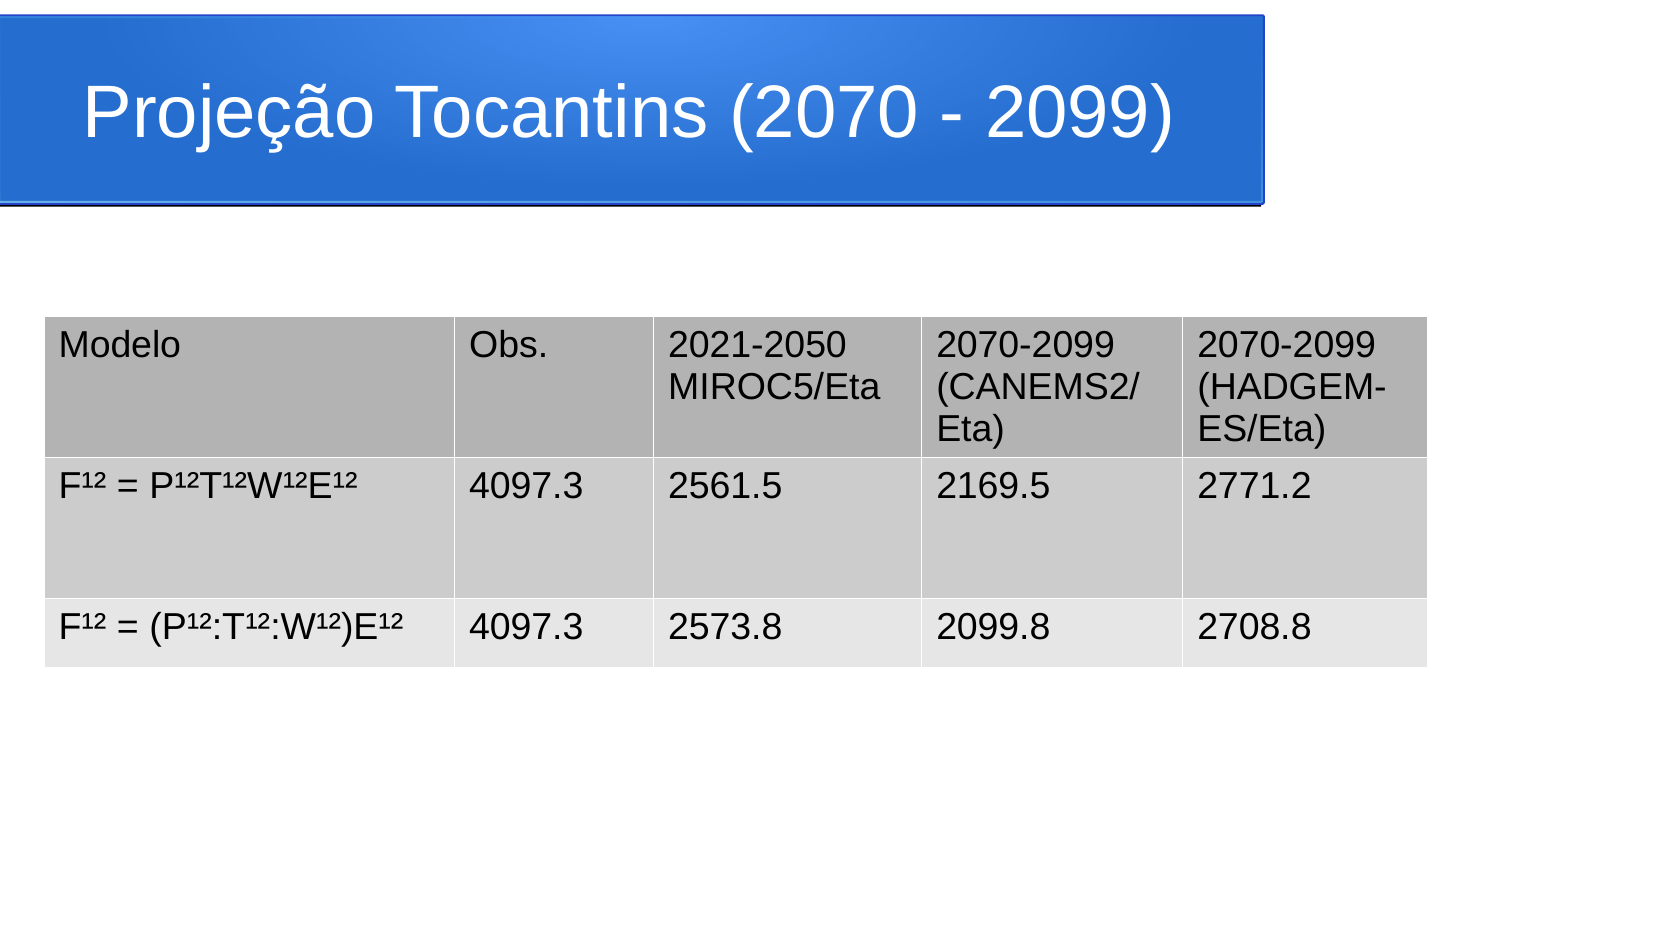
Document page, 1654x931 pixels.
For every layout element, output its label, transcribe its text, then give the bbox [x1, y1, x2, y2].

table_cell 2708.8 [1183, 599, 1427, 667]
table_header Modelo [45, 317, 454, 457]
table_cell 2561.5 [654, 458, 921, 598]
table_cell 2099.8 [922, 599, 1182, 667]
table_header 2070-2099 (HADGEM-ES/Eta) [1183, 317, 1427, 457]
table_header Obs. [455, 317, 653, 457]
title Projeção Tocantins (2070 - 2099) [82, 35, 1235, 189]
table_cell 4097.3 [455, 599, 653, 667]
table_cell 2169.5 [922, 458, 1182, 598]
table_cell 4097.3 [455, 458, 653, 598]
table_header 2021-2050 MIROC5/Eta [654, 317, 921, 457]
table_cell F¹² = P¹²T¹²W¹²E¹² [45, 458, 454, 598]
table_cell F¹² = (P¹²:T¹²:W¹²)E¹² [45, 599, 454, 667]
table_cell 2573.8 [654, 599, 921, 667]
table_header 2070-2099 (CANEMS2/Eta) [922, 317, 1182, 457]
table_cell 2771.2 [1183, 458, 1427, 598]
